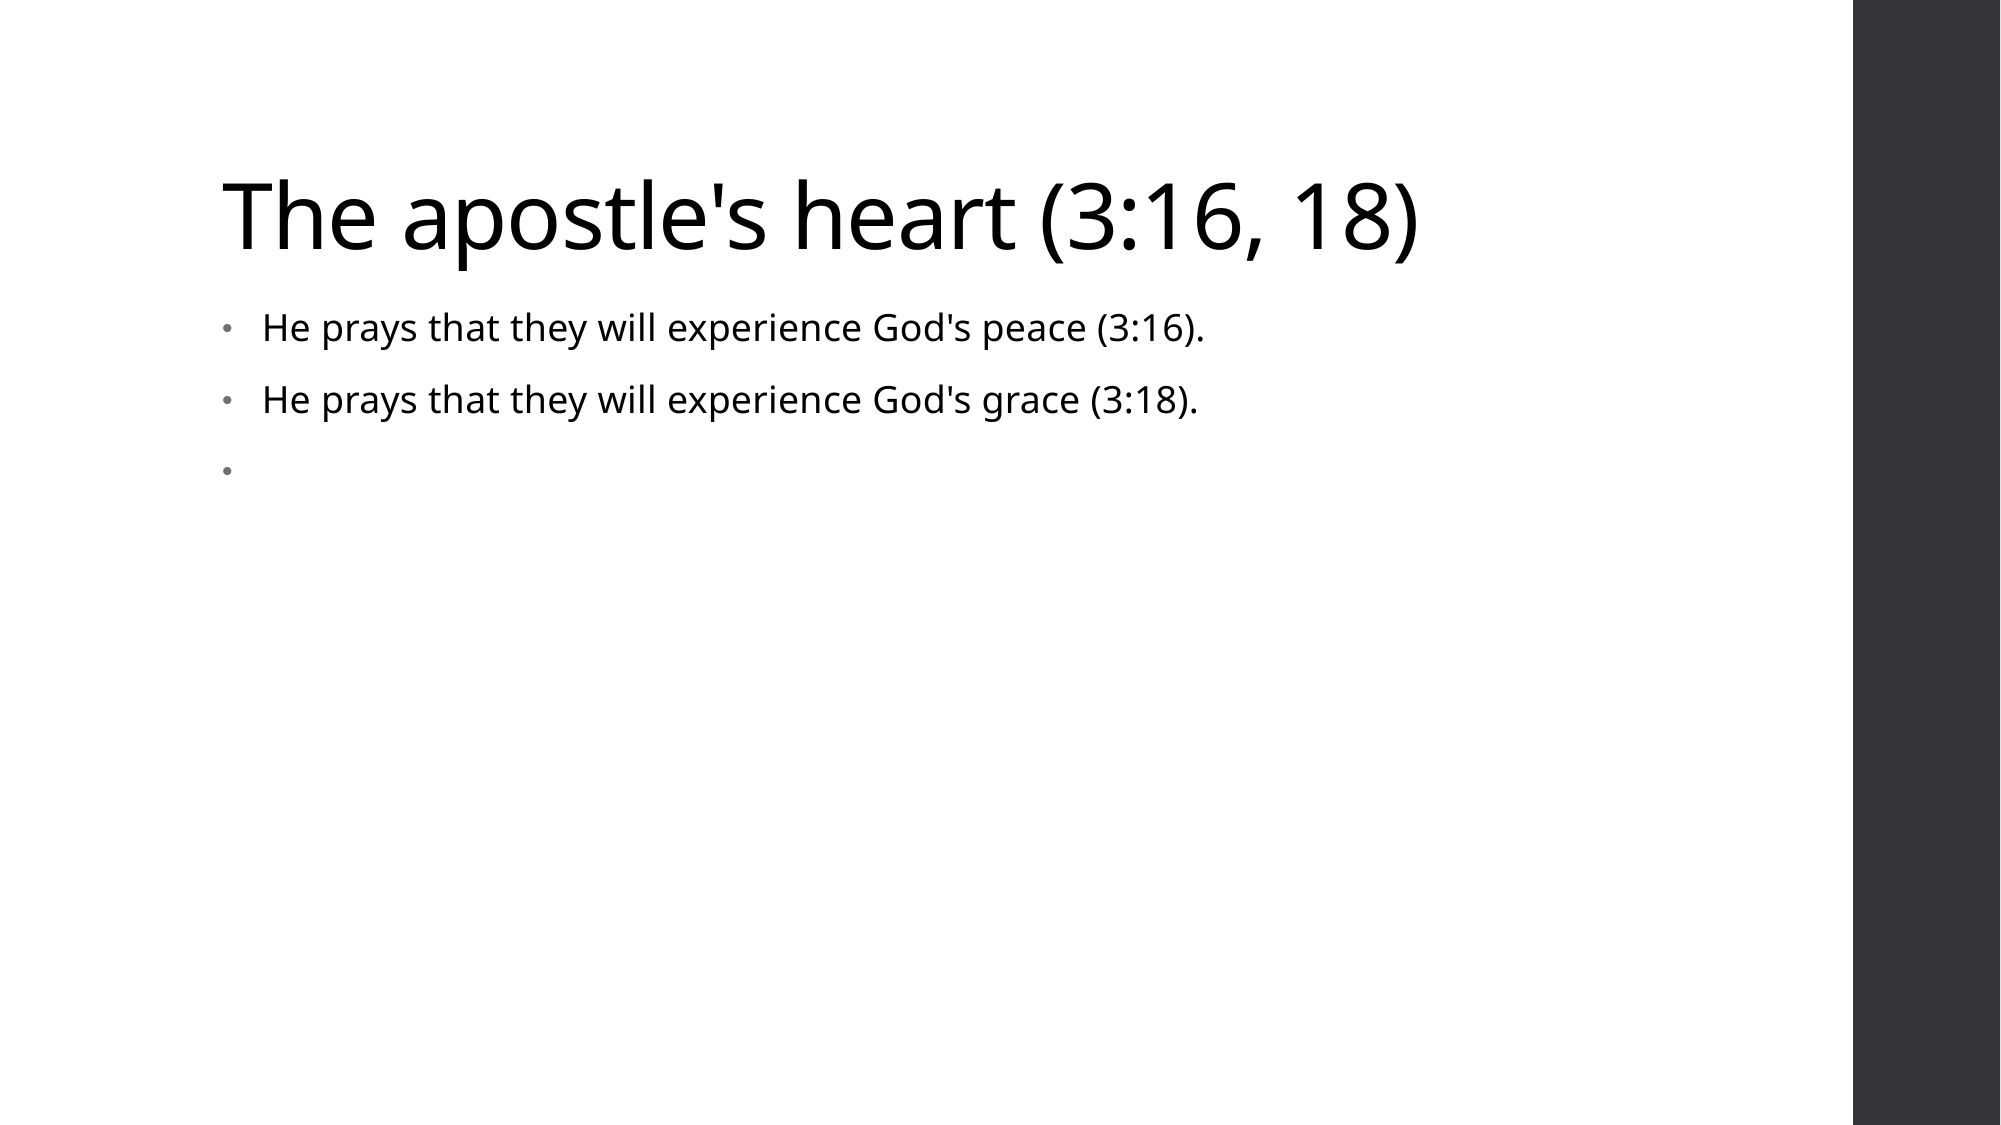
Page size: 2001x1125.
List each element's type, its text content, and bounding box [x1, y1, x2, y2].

title The apostle's heart (3:16, 18) [206, 60, 1797, 278]
list He prays that they will experience God's peace (3:16). He prays that they will experience God's grace (3:18). [206, 299, 1617, 1014]
